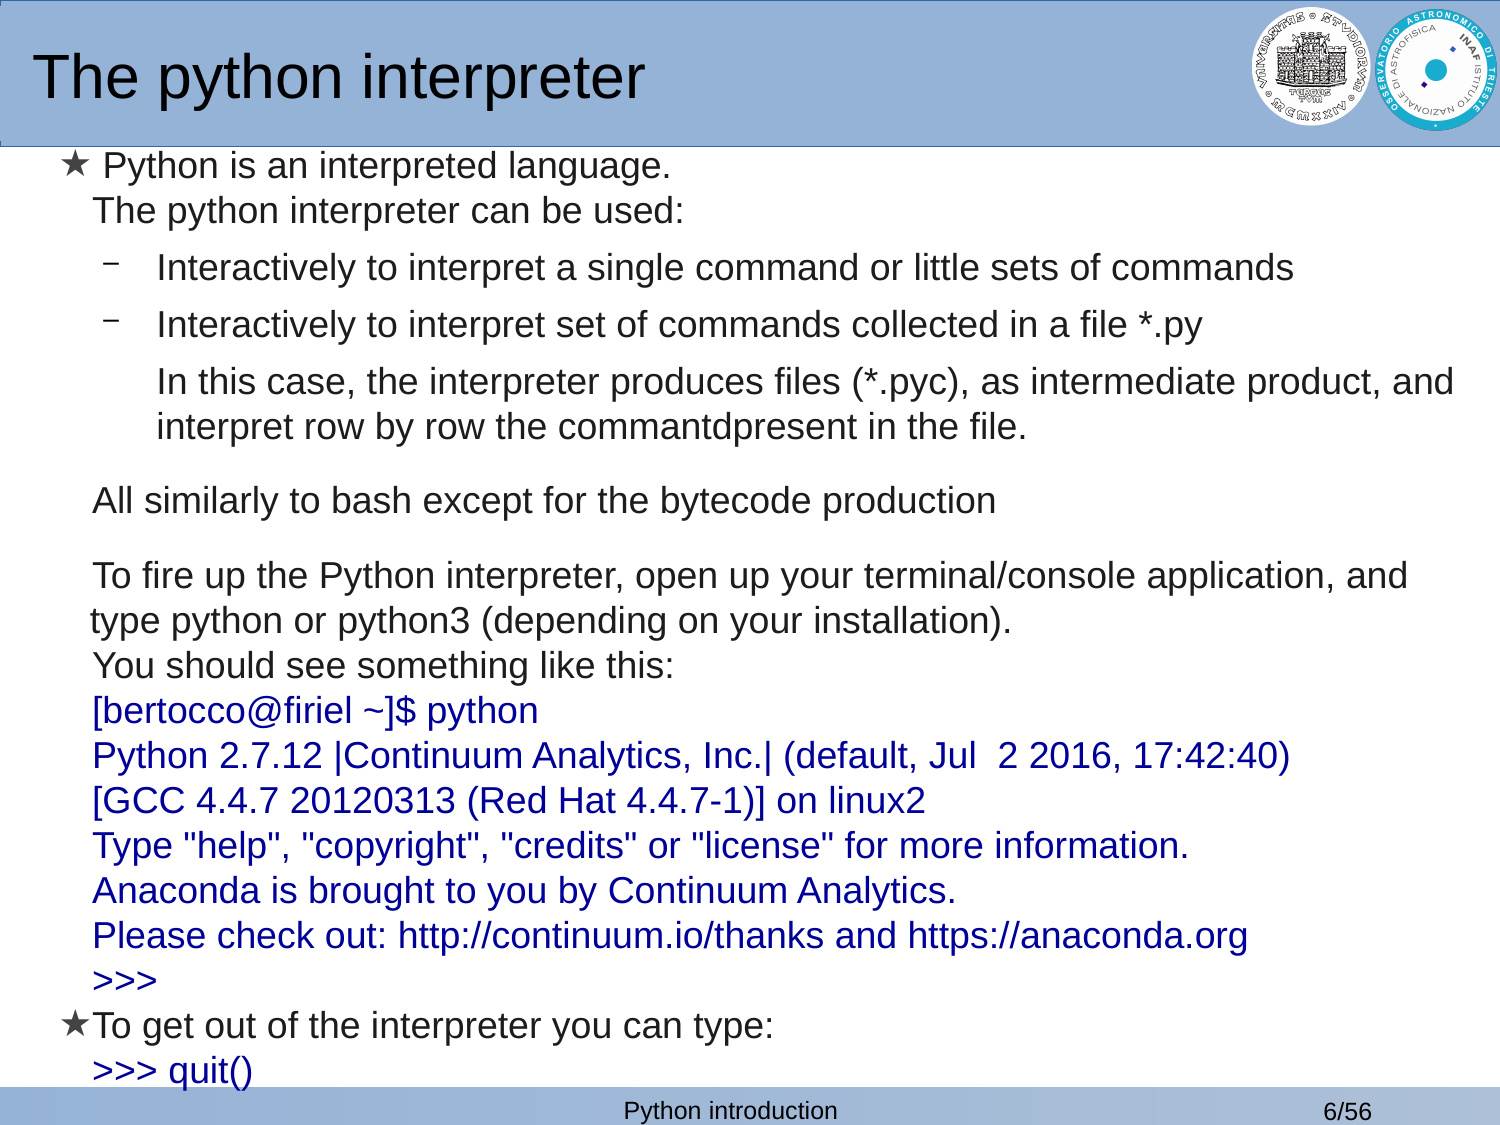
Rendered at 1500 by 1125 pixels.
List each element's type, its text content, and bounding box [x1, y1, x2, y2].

text_box The python interpreter [0, 5, 1243, 141]
picture [1252, 0, 1500, 156]
list Python is an interpreted language. The python interpreter can be used: Interactively to interpret a single command or little sets of commands Interactively to interpret set of commands collected in a file *.py In this case, the interpreter produces files (*.pyc), as intermediate product, and interpret row by row the commantdpresent in the file. All similarly to bash except for the bytecode production To fire up the Python interpreter, open up your terminal/console application, and type python or python3 (depending on your installation). You should see something like this: [bertocco@firiel ~]$ python Python 2.7.12 |Continuum Analytics, Inc.| (default, Jul 2 2016, 17:42:40) [GCC 4.4.7 20120313 (Red Hat 4.4.7-1)] on linux2 Type "help", "copyright", "credits" or "license" for more information. Anaconda is brought to you by Continuum Analytics. Please check out: http://continuum.io/thanks and https://anaconda.org >>> To get out of the interpreter you can type: >>> quit() [0, 132, 1491, 1006]
